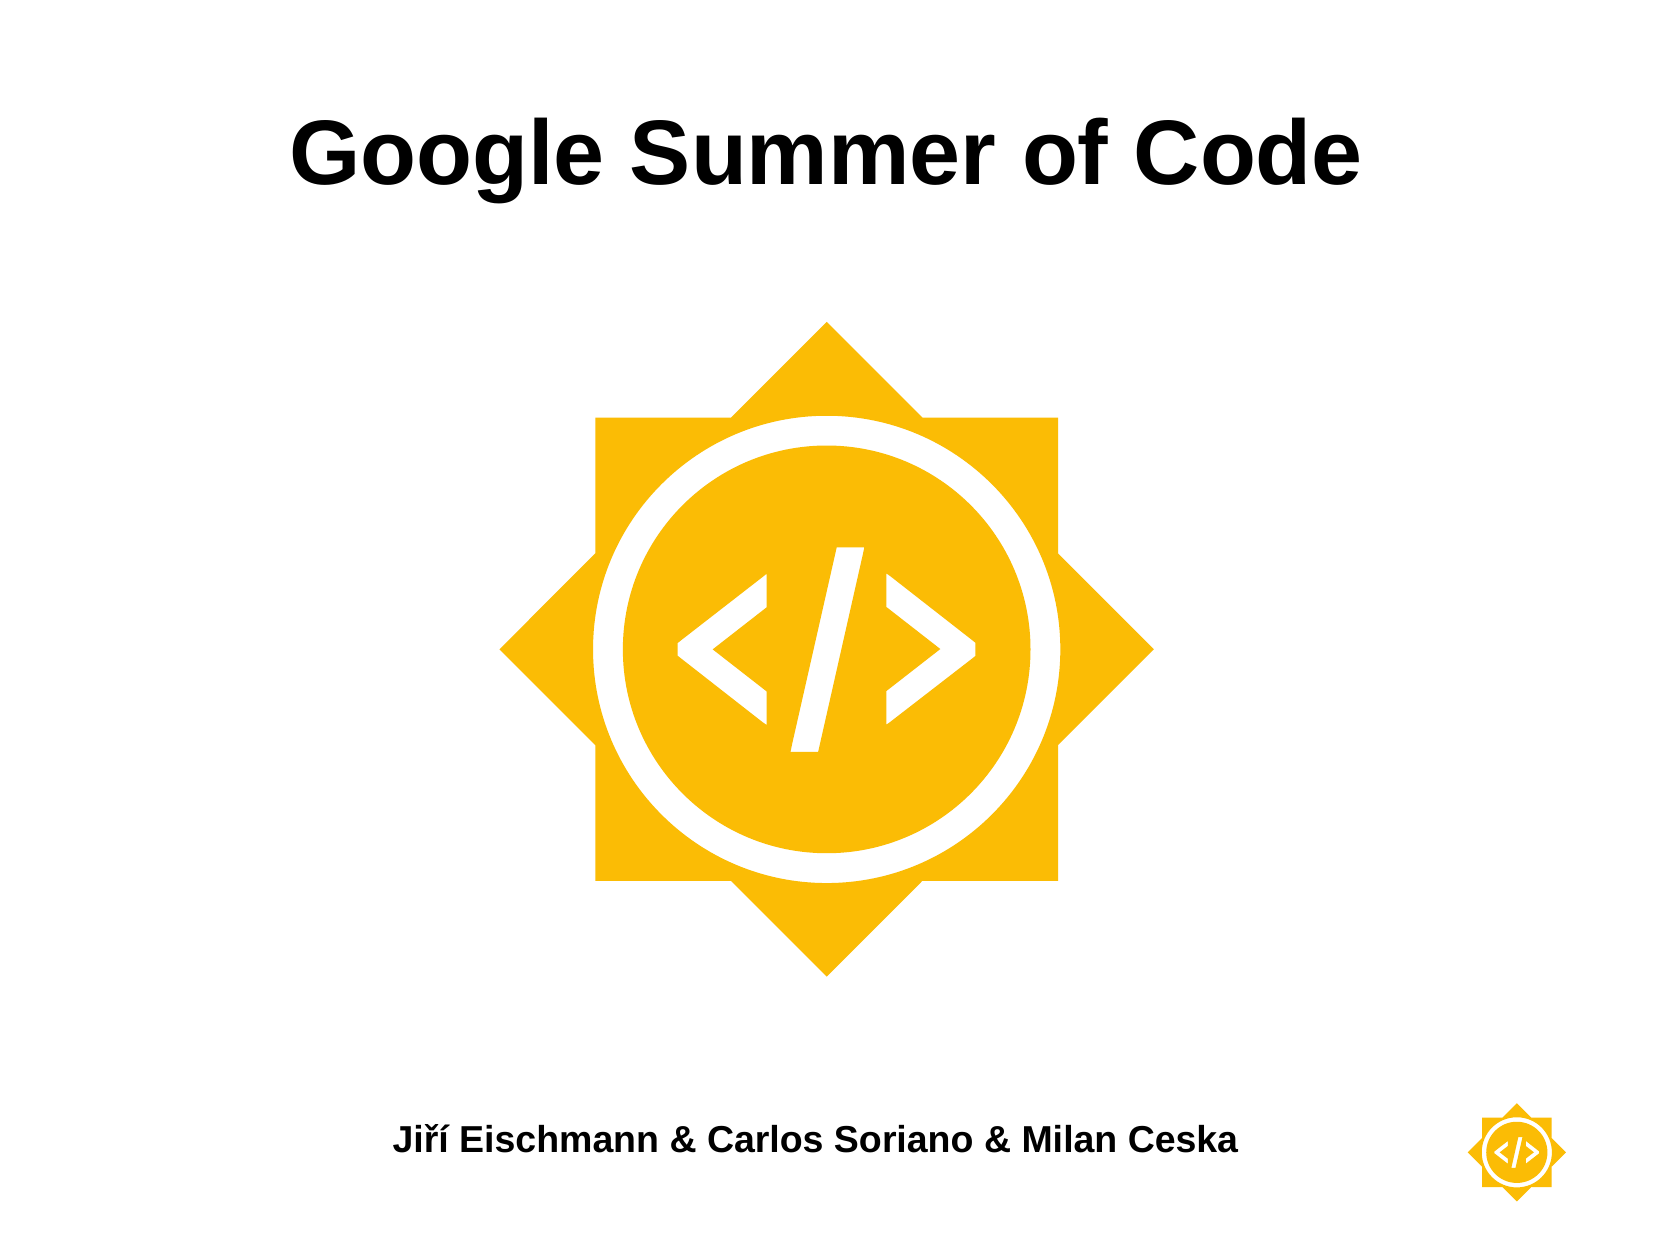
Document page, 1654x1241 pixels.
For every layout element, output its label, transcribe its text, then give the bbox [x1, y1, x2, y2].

text_box Jiří Eischmann & Carlos Soriano & Milan Ceska [377, 1110, 1264, 1210]
title Google Summer of Code [82, 49, 1571, 257]
picture [467, 290, 1187, 1010]
